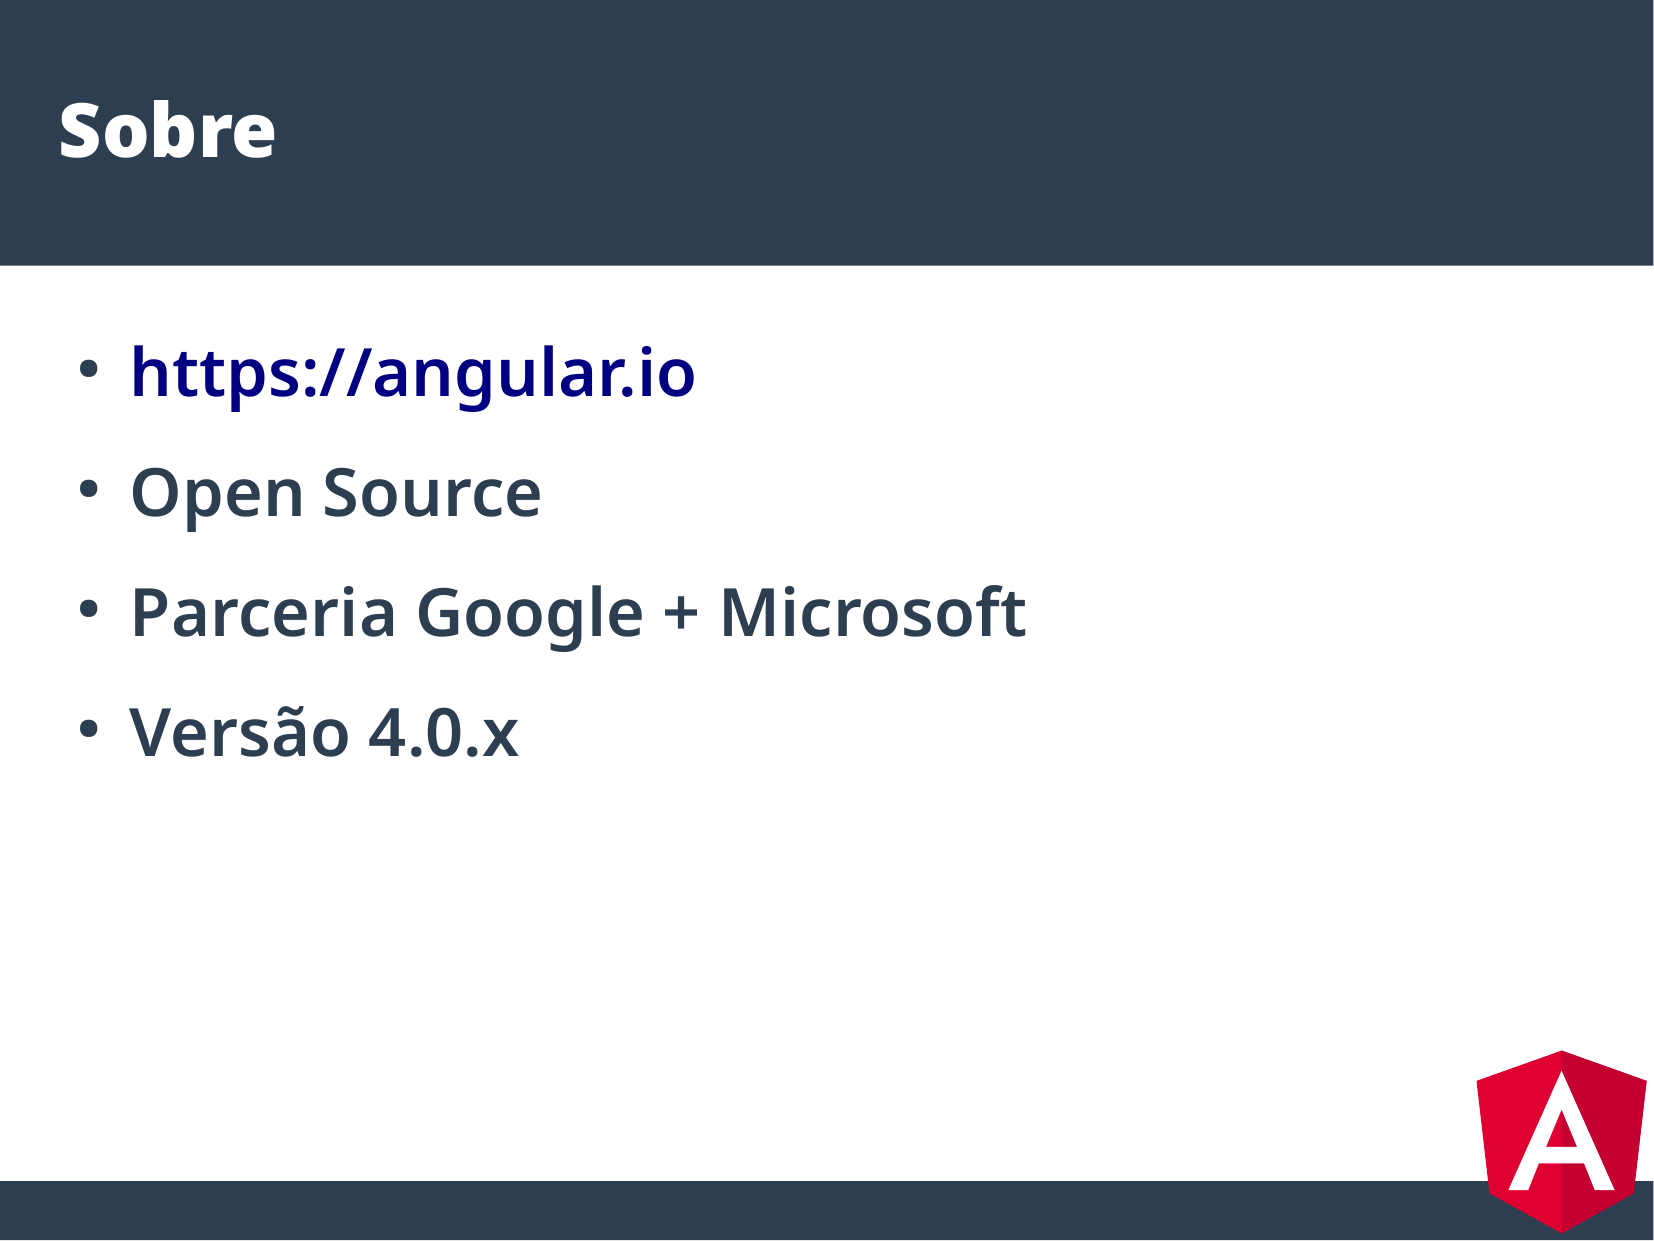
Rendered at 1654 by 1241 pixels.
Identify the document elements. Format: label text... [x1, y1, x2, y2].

list https://angular.io Open Source Parceria Google + Microsoft Versão 4.0.x [59, 324, 1595, 1152]
title Sobre [59, 49, 1595, 207]
picture [1446, 1022, 1654, 1241]
